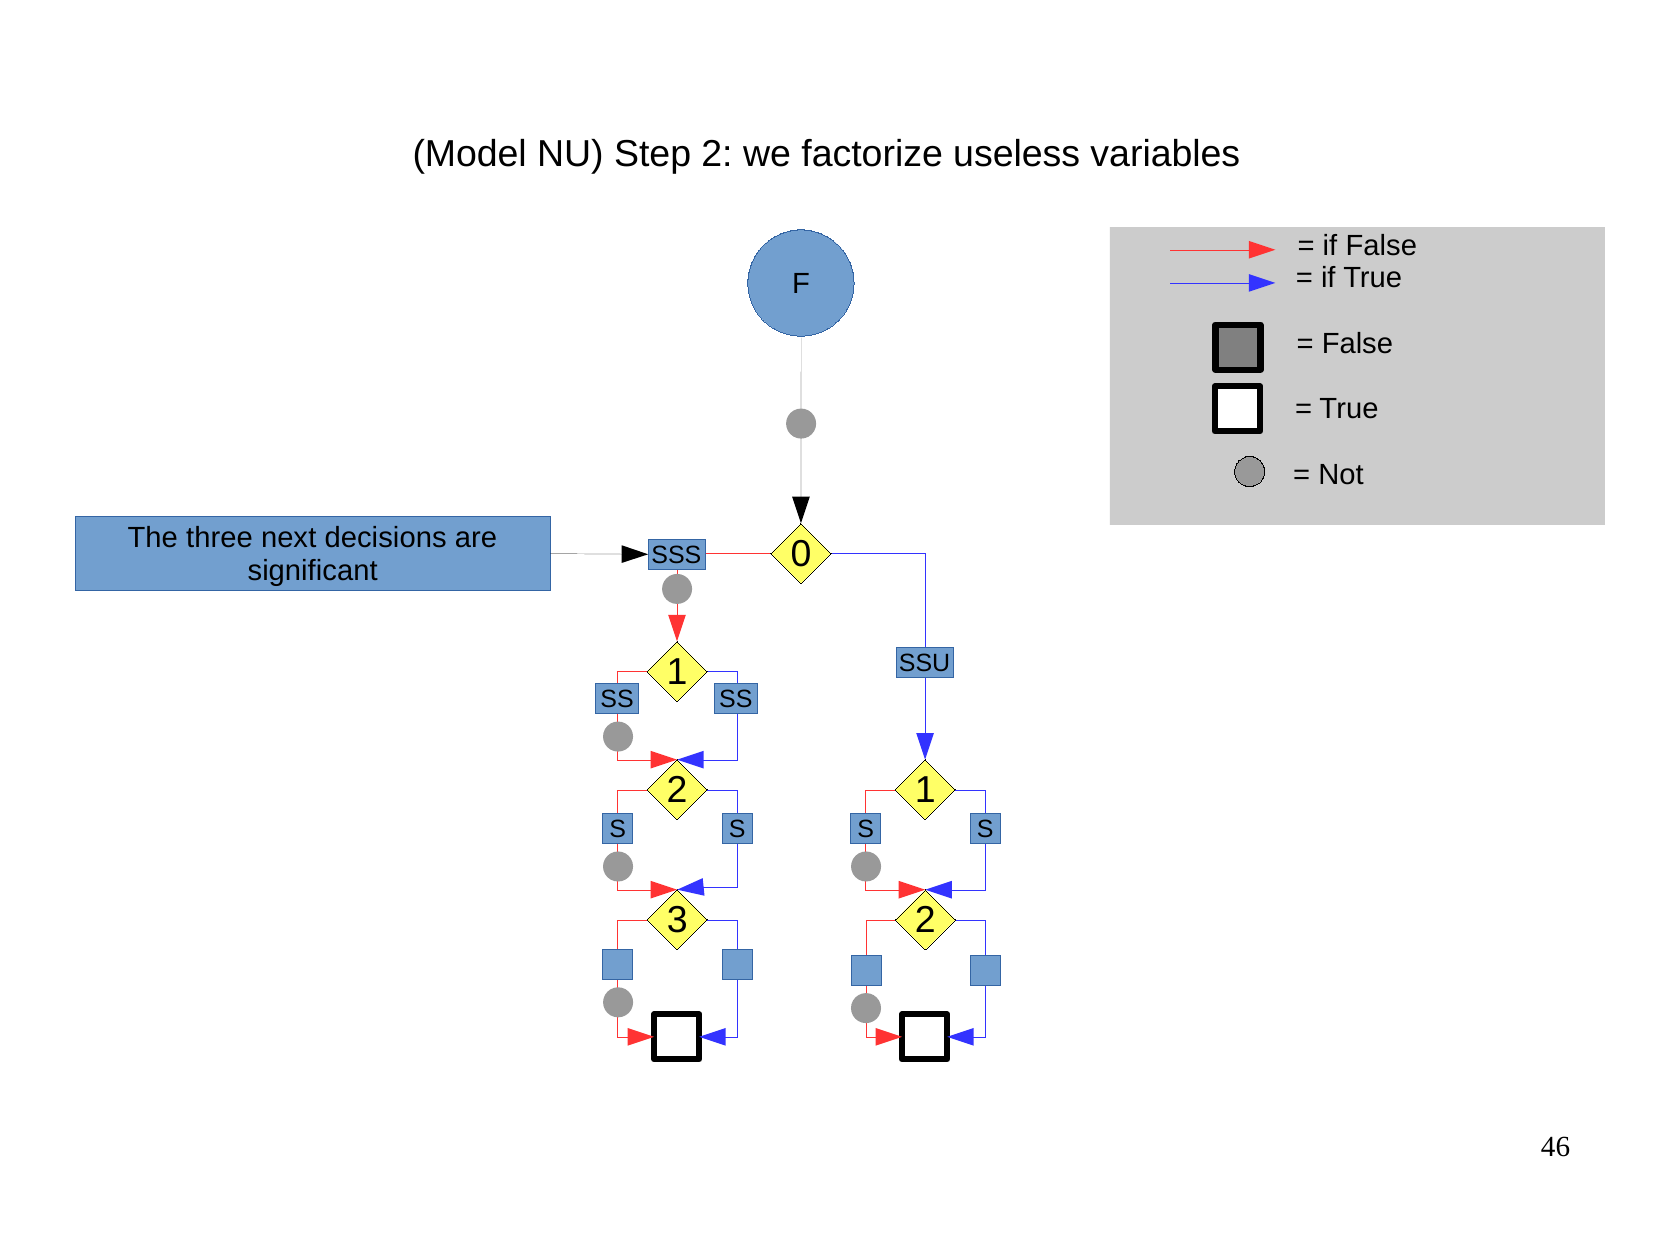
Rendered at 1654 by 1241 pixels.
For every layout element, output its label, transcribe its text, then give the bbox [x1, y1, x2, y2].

text_box [851, 955, 882, 986]
text_box [851, 851, 882, 882]
text_box S [970, 813, 1001, 844]
text_box SSS [648, 539, 706, 570]
text_box [970, 955, 1001, 986]
text_box = if False = if True = False = True = Not [1109, 227, 1605, 525]
text_box [662, 573, 693, 604]
text_box 2 [647, 760, 708, 820]
text_box 0 [770, 523, 832, 580]
text_box [786, 408, 817, 439]
text_box [850, 993, 882, 1024]
text_box S [602, 813, 633, 844]
text_box 1 [647, 641, 708, 702]
text_box [1215, 386, 1261, 432]
text_box 2 [895, 889, 956, 950]
text_box The three next decisions are significant [75, 516, 551, 591]
text_box SSU [896, 647, 954, 678]
text_box [722, 949, 753, 980]
text_box F [747, 257, 855, 337]
text_box [603, 987, 634, 1018]
text_box [902, 1014, 948, 1060]
text_box [654, 1014, 700, 1060]
text_box [1215, 324, 1261, 370]
text_box [1234, 456, 1265, 487]
text_box S [850, 813, 881, 844]
title (Model NU) Step 2: we factorize useless variables [82, 49, 1571, 257]
text_box [602, 949, 633, 980]
text_box SS [714, 683, 758, 714]
text_box [603, 851, 634, 882]
text_box SS [595, 683, 639, 714]
text_box 3 [647, 890, 708, 950]
text_box [603, 721, 634, 752]
text_box S [722, 813, 753, 844]
text_box 1 [895, 759, 956, 820]
